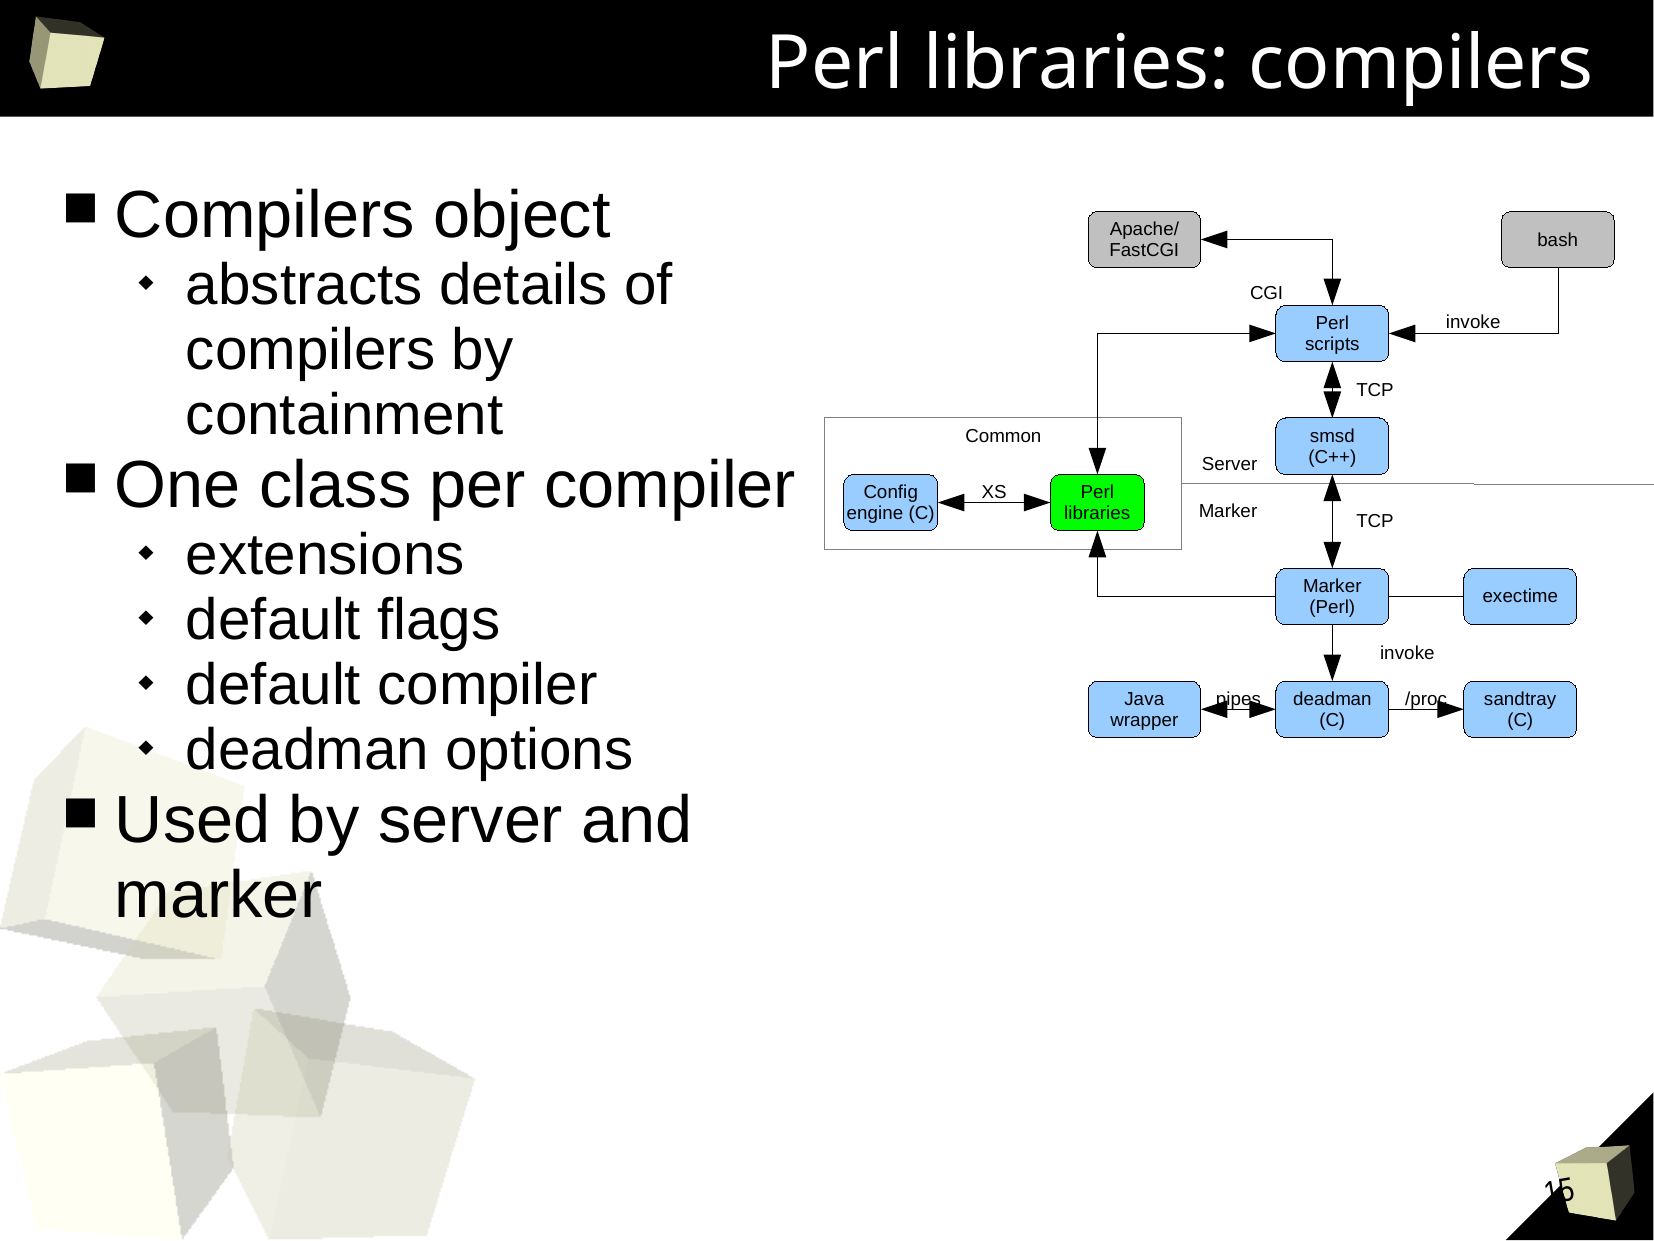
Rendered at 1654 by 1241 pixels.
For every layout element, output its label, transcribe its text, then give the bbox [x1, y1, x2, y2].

text_box Marker (Perl) [1275, 568, 1389, 625]
picture [0, 726, 477, 1241]
text_box Common [824, 417, 1097, 550]
text_box Common [1098, 417, 1182, 550]
text_box smsd (C++) [1275, 417, 1389, 475]
text_box bash [1501, 211, 1615, 268]
text_box Perl libraries [1050, 474, 1145, 531]
text_box sandtray (C) [1463, 681, 1577, 738]
text_box Config engine (C) [843, 474, 938, 531]
text_box Apache/ FastCGI [1088, 211, 1201, 268]
text_box Server [1187, 445, 1276, 482]
title Perl libraries: compilers [118, 0, 1595, 119]
text_box Java wrapper [1088, 681, 1201, 738]
text_box exectime [1463, 568, 1577, 625]
text_box Marker [1183, 493, 1276, 530]
list Compilers object abstracts details of compilers by containment One class per compiler extensions default flags default compiler deadman options Used by server and marker [44, 177, 809, 1214]
text_box Perl scripts [1275, 305, 1389, 362]
text_box deadman (C) [1275, 681, 1389, 738]
